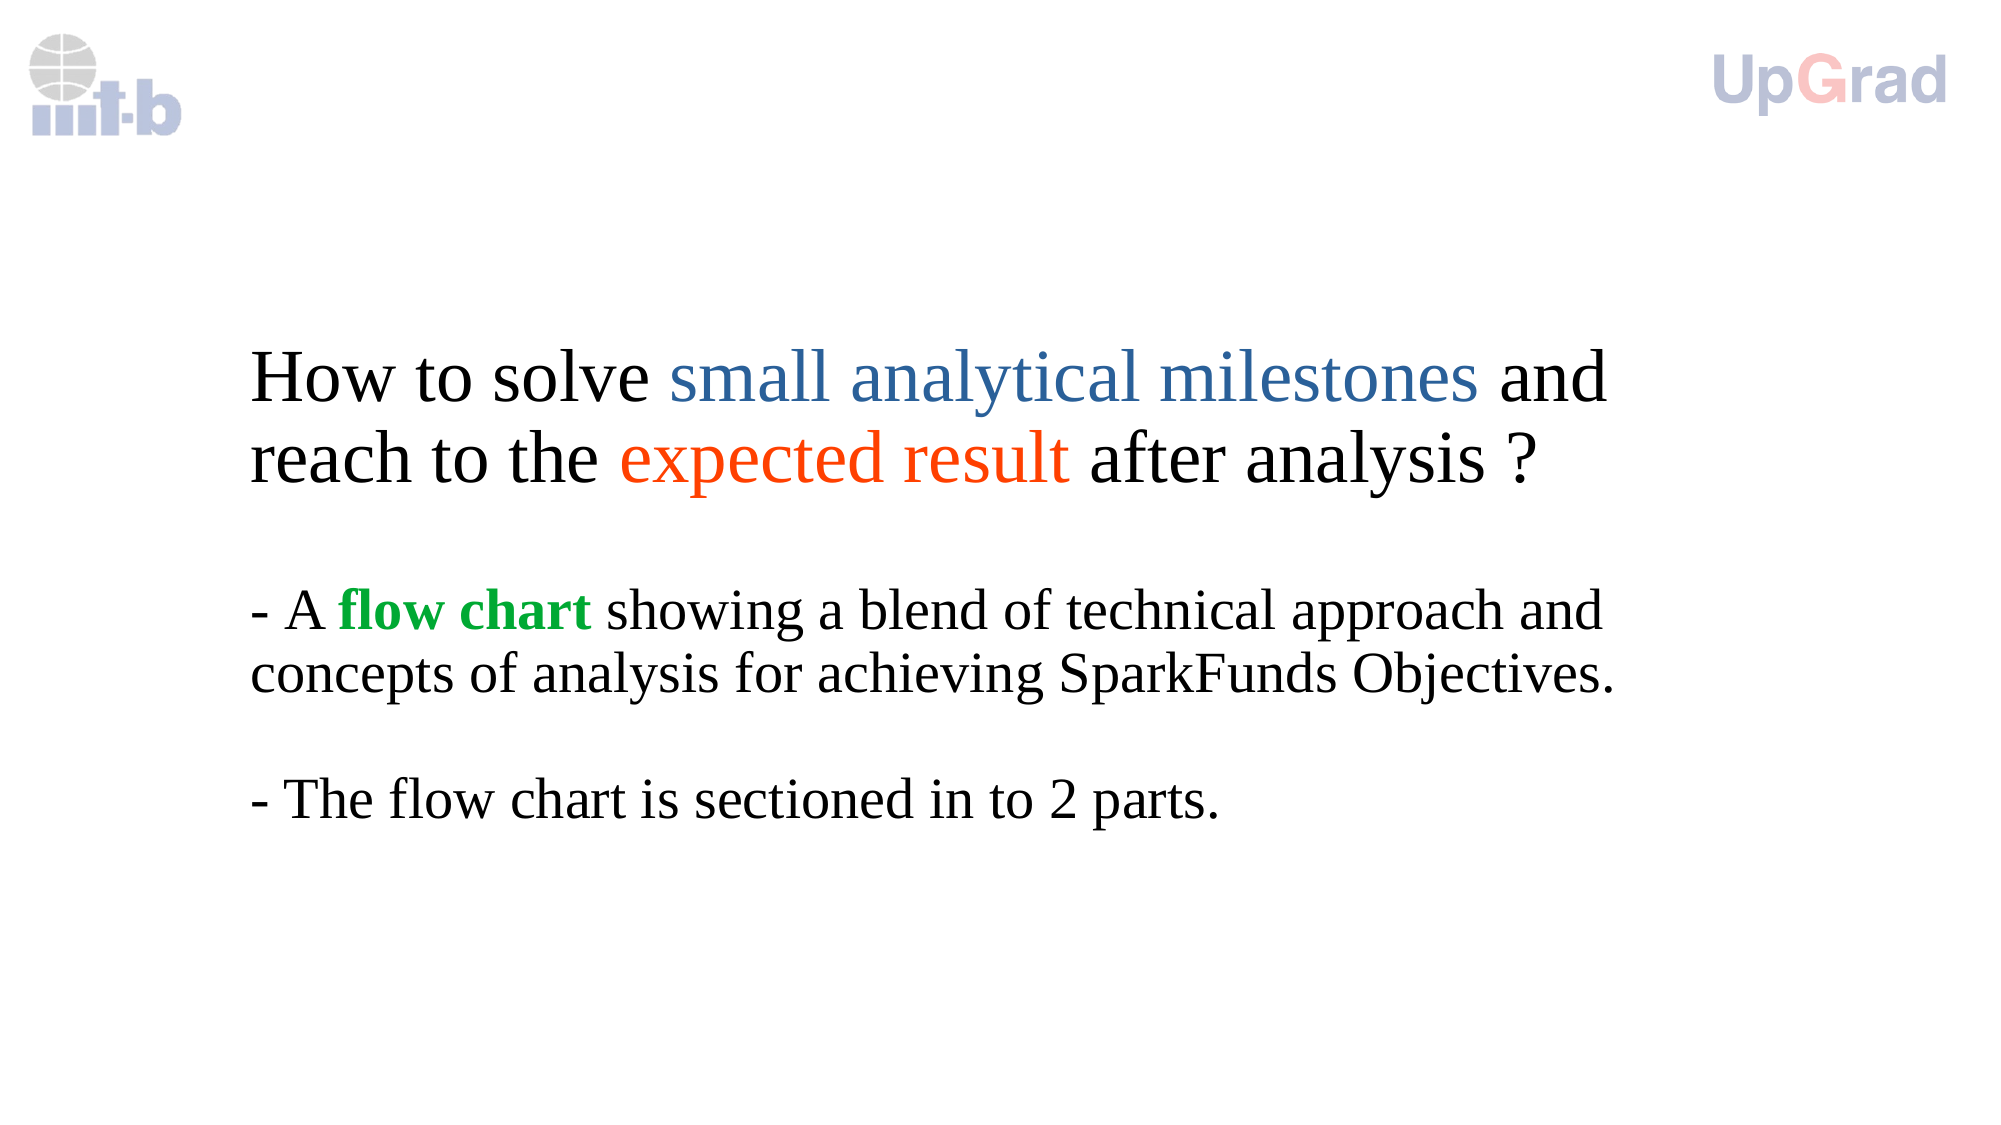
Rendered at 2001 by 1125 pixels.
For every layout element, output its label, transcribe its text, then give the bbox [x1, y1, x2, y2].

text_box How to solve small analytical milestones and reach to the expected result after analysis ? - A flow chart showing a blend of technical approach and concepts of analysis for achieving SparkFunds Objectives. - The flow chart is sectioned in to 2 parts. [236, 104, 1764, 1063]
